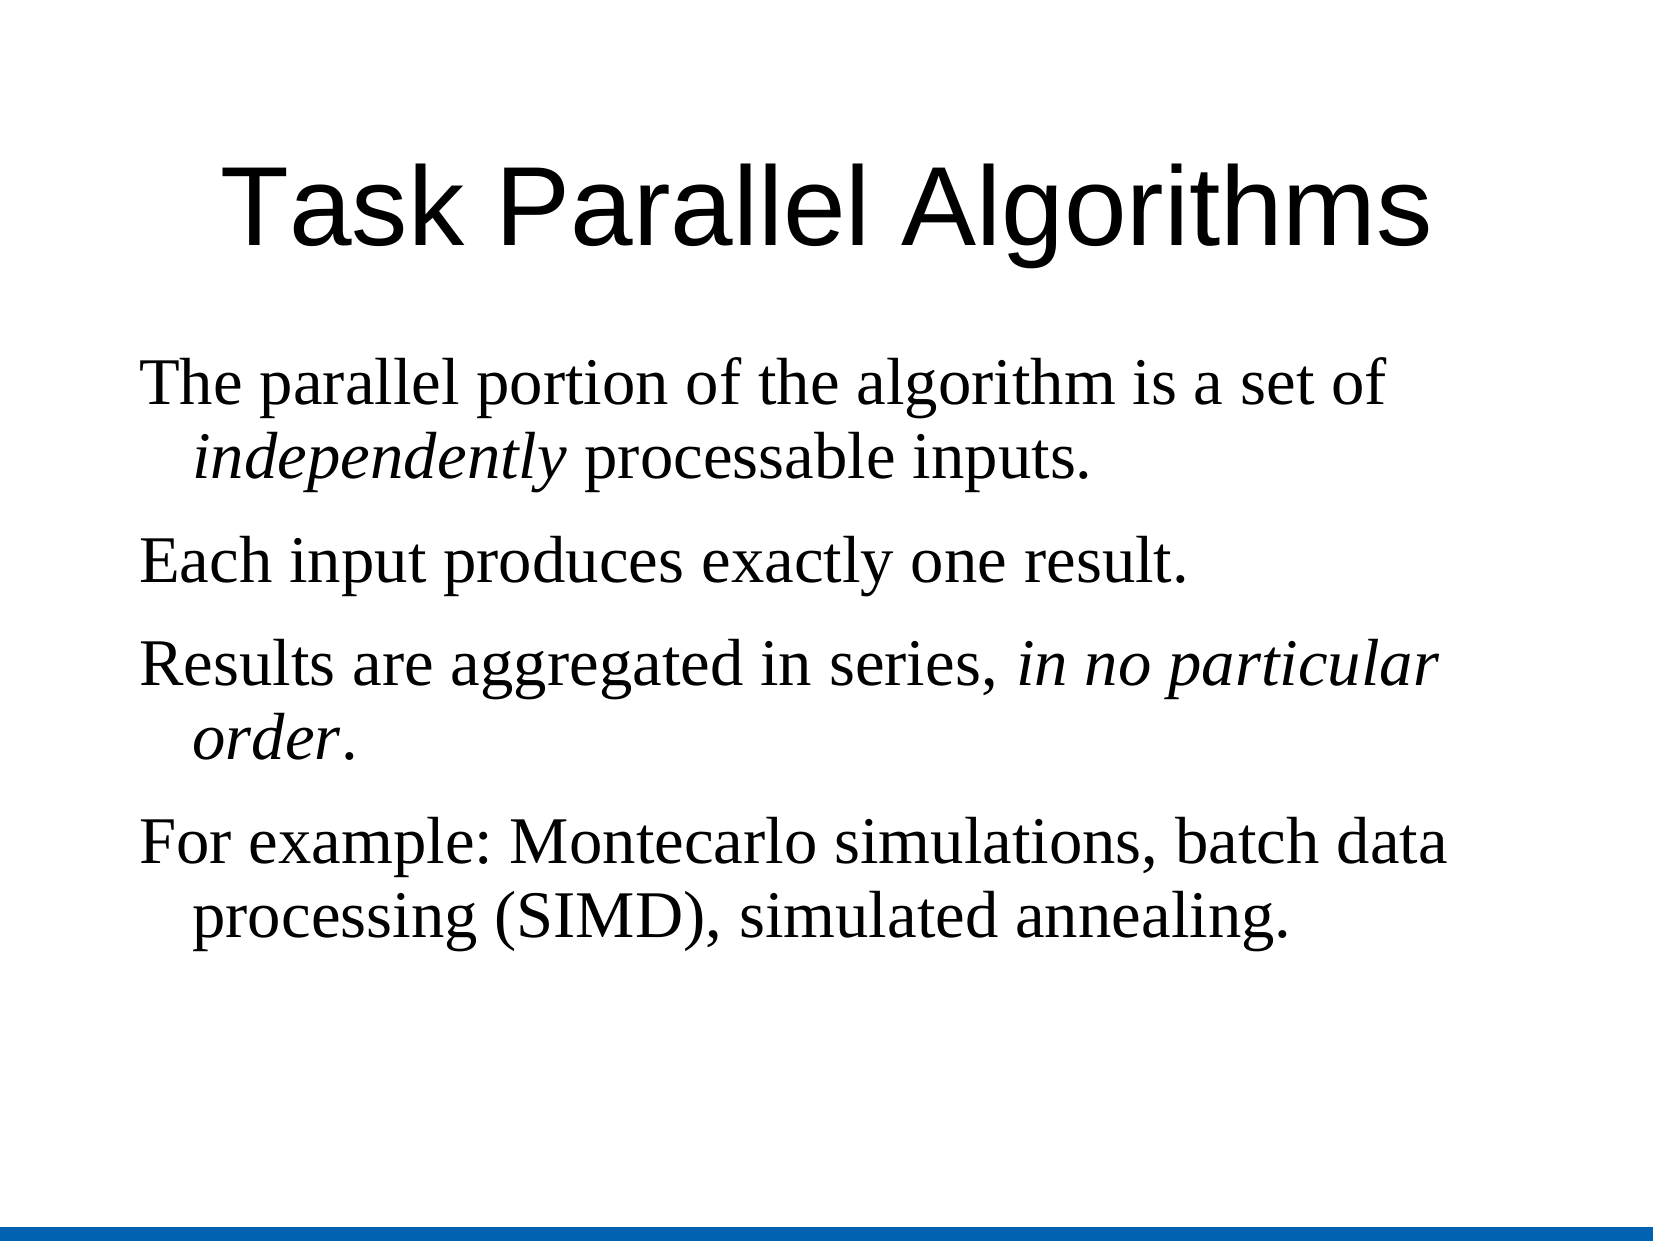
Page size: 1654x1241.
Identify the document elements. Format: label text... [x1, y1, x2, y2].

title Task Parallel Algorithms [121, 102, 1533, 311]
list The parallel portion of the algorithm is a set of independently processable inputs. Each input produces exactly one result. Results are aggregated in series, in no particular order. For example: Montecarlo simulations, batch data processing (SIMD), simulated annealing. [121, 344, 1533, 1127]
